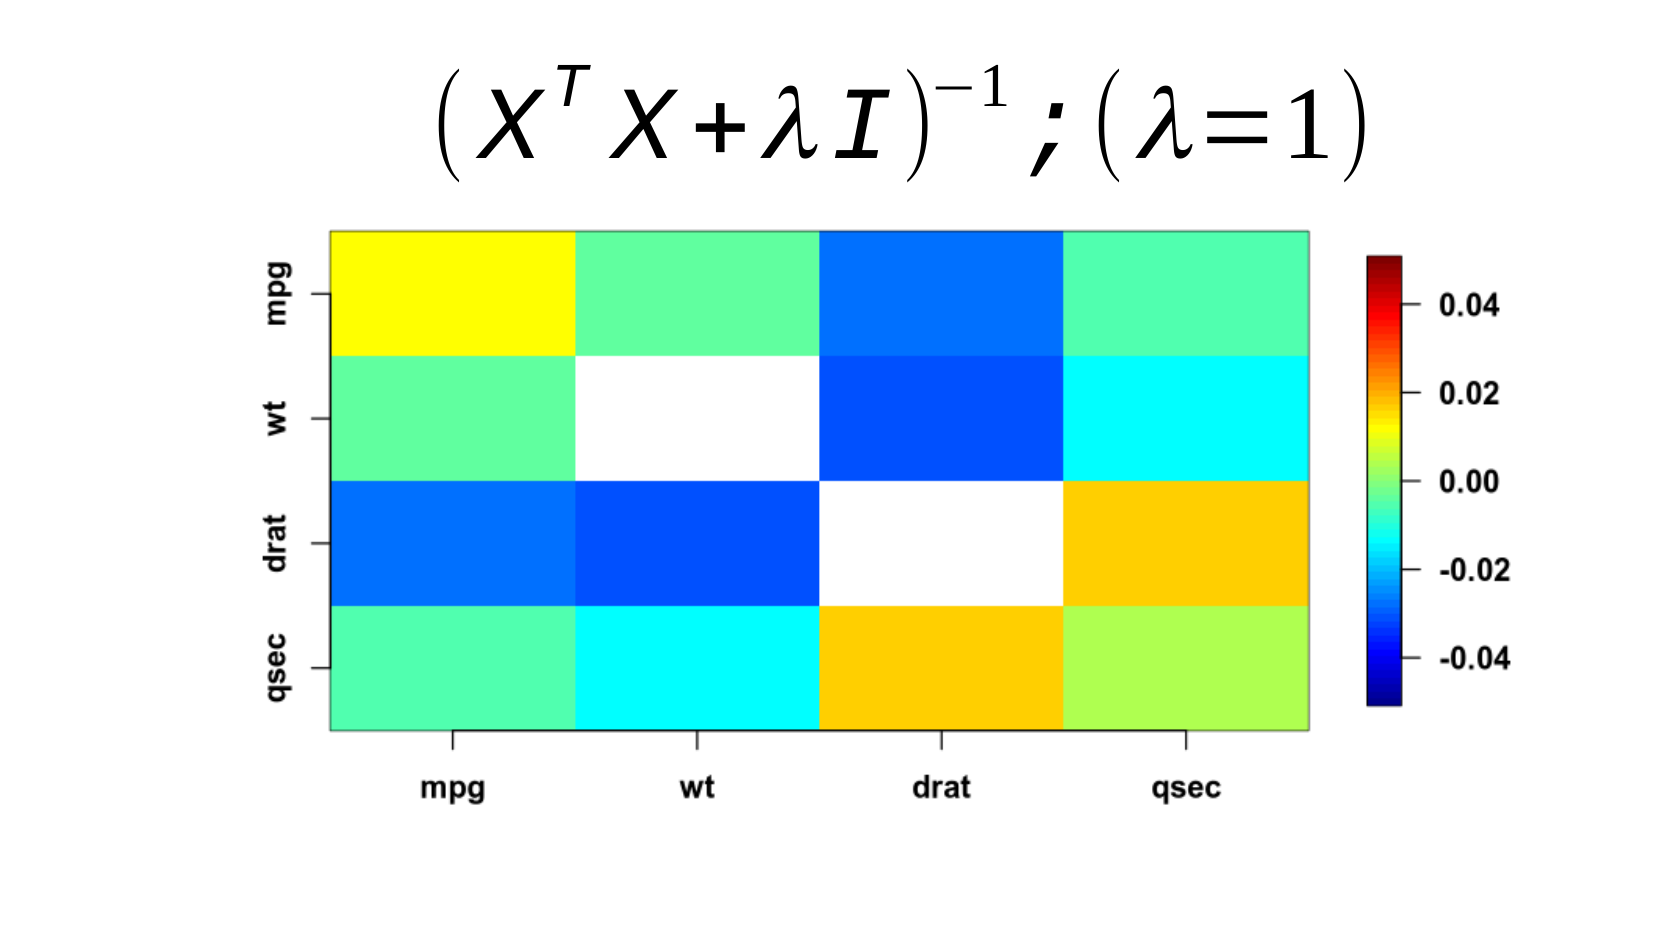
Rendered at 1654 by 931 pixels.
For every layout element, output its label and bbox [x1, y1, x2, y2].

picture [177, 188, 1545, 922]
chart [424, 50, 1380, 188]
